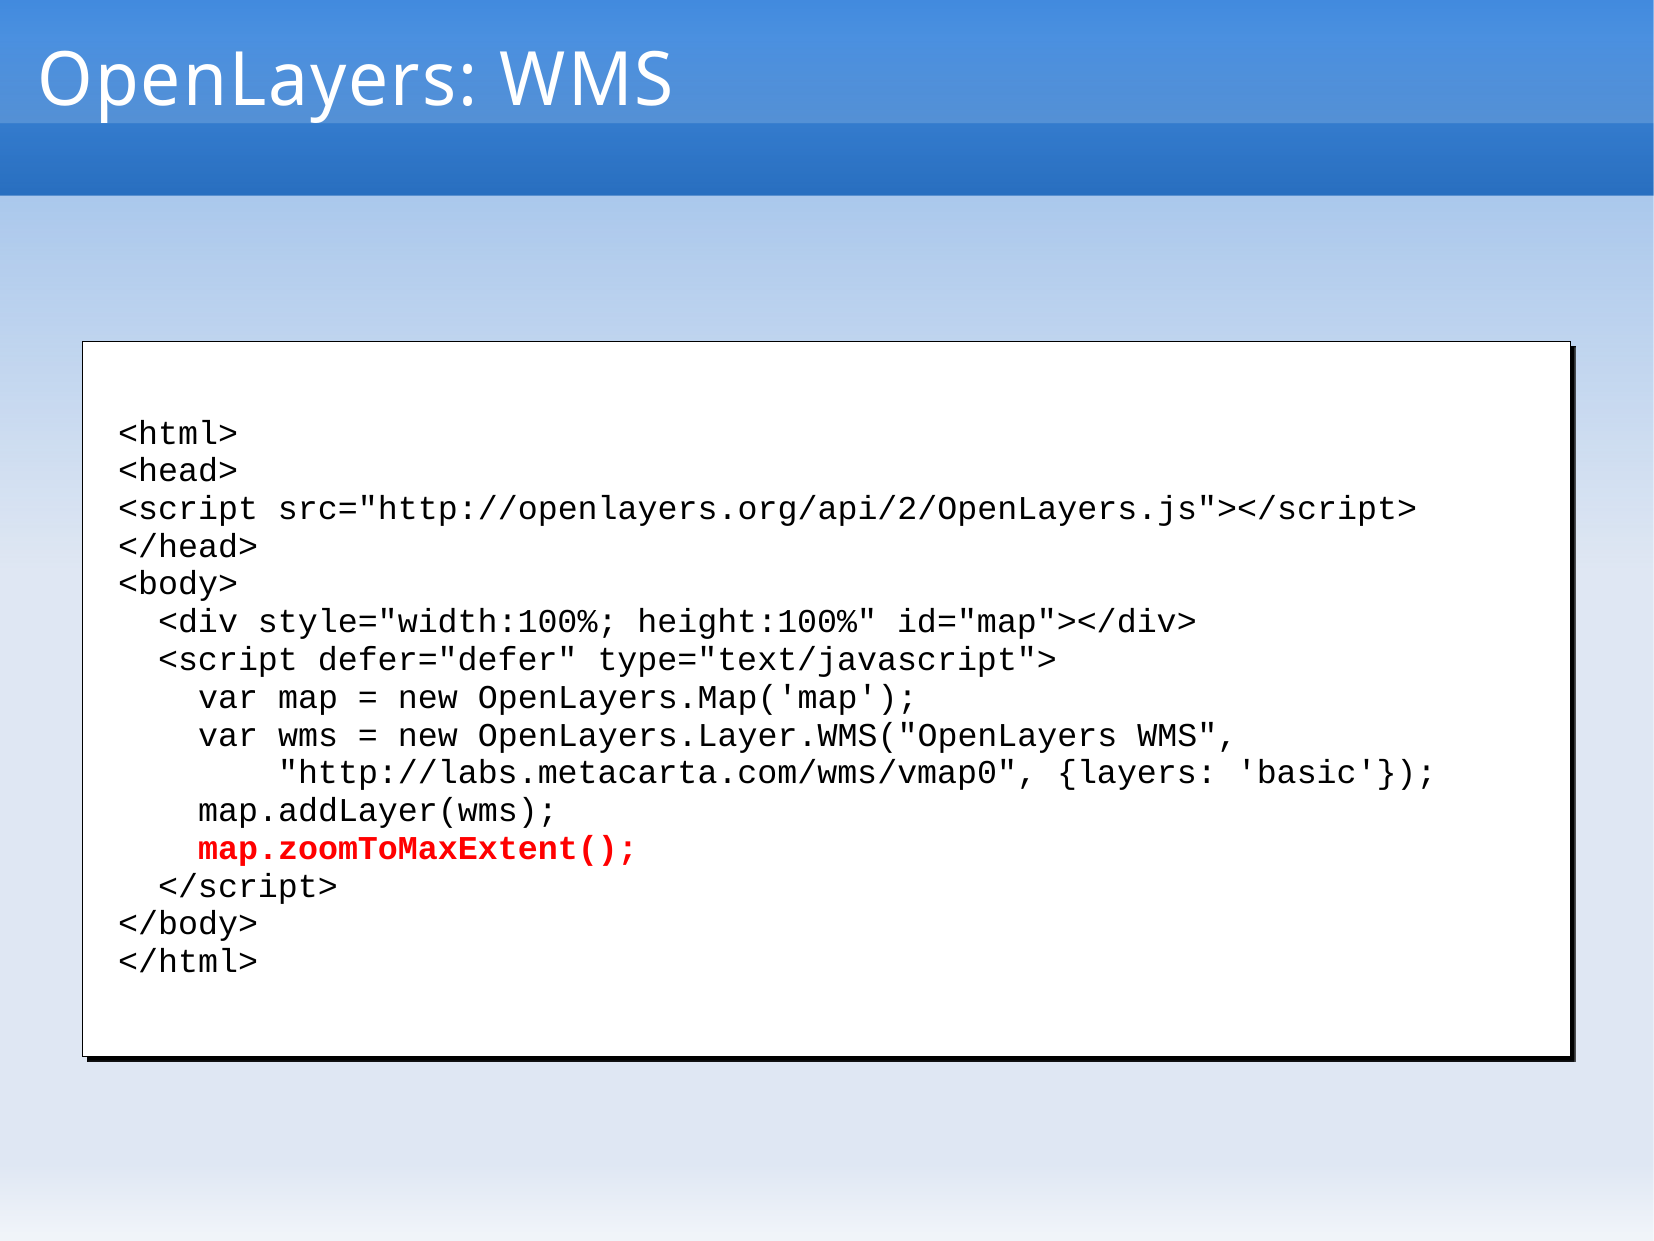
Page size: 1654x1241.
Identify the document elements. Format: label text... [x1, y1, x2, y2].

picture [0, 0, 1654, 1241]
title OpenLayers: WMS [37, 2, 1463, 151]
subtitle <html> <head> <script src="http://openlayers.org/api/2/OpenLayers.js"></script> </head> <body> <div style="width:100%; height:100%" id="map"></div> <script defer="defer" type="text/javascript"> var map = new OpenLayers.Map('map'); var wms = new OpenLayers.Layer.WMS("OpenLayers WMS", "http://labs.metacarta.com/wms/vmap0", {layers: 'basic'}); map.addLayer(wms); map.zoomToMaxExtent(); </script> </body> </html> [82, 341, 1571, 1057]
